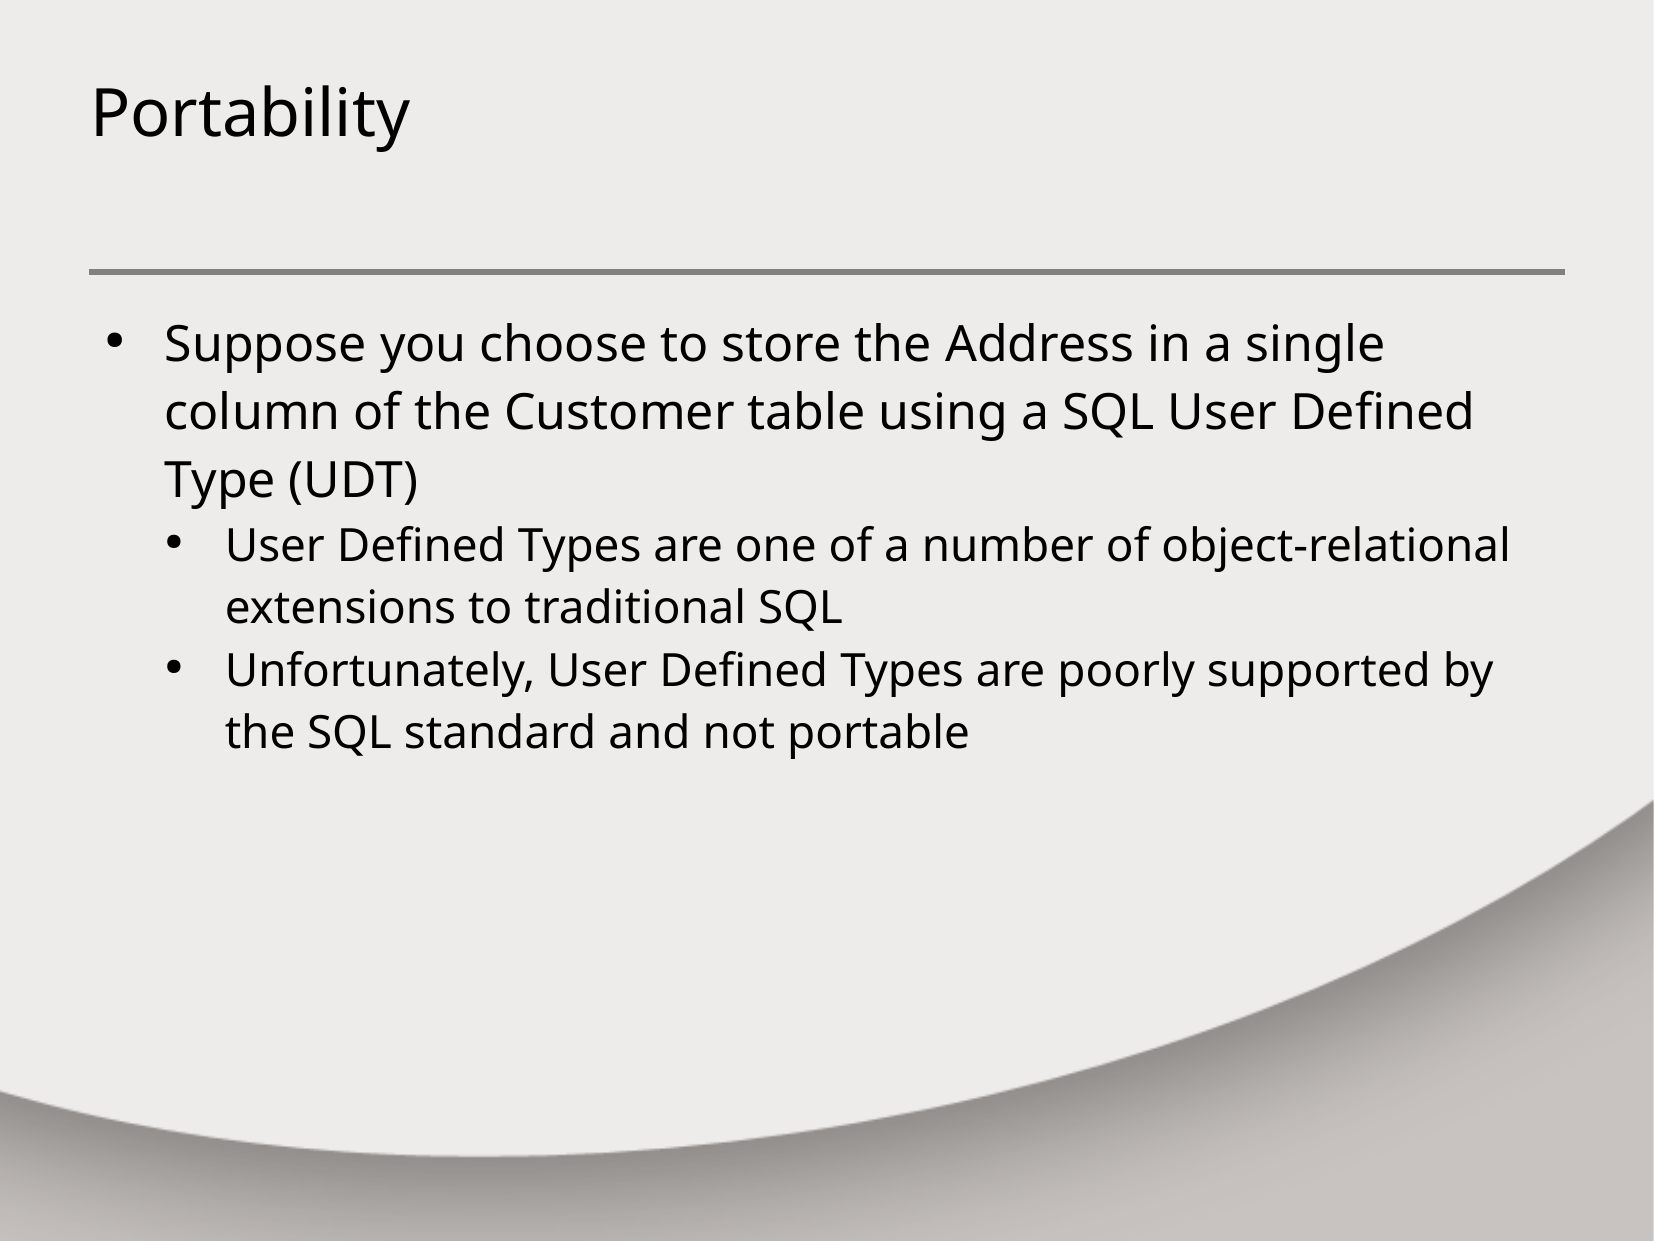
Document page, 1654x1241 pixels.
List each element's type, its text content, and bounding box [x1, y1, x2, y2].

text_box Suppose you choose to store the Address in a single column of the Customer table using a SQL User Defined Type (UDT) User Defined Types are one of a number of object-relational extensions to traditional SQL Unfortunately, User Defined Types are poorly supported by the SQL standard and not portable [90, 300, 1567, 1157]
title Portability [90, 75, 1565, 238]
picture [0, 0, 1654, 1241]
